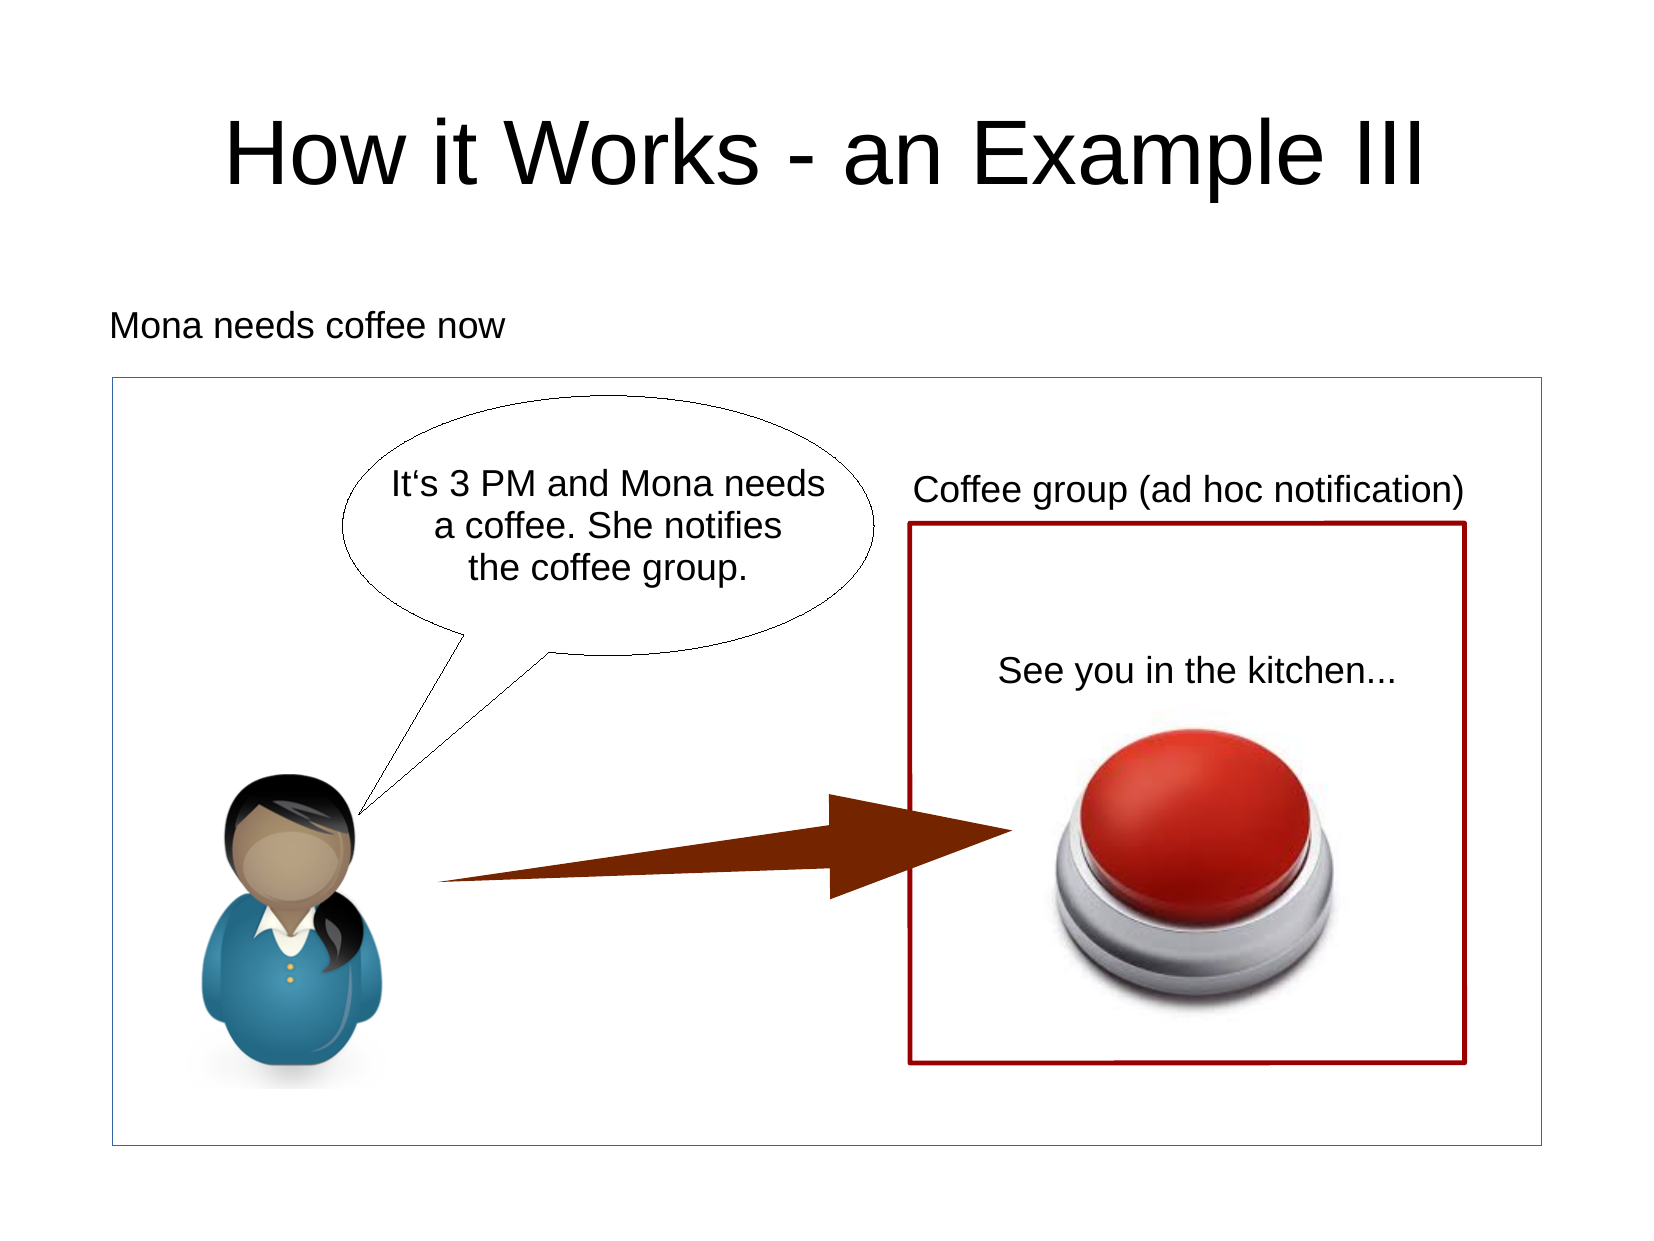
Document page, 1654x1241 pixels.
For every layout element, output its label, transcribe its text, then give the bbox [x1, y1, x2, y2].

text_box [112, 377, 1542, 1146]
text_box It‘s 3 PM and Mona needs a coffee. She notifies the coffee group. [342, 395, 875, 815]
title How it Works - an Example III [82, 49, 1571, 257]
text_box Mona needs coffee now [94, 297, 1548, 367]
text_box See you in the kitchen... [982, 641, 1413, 699]
picture [167, 755, 420, 1089]
picture [1027, 699, 1359, 1057]
picture [437, 777, 1014, 935]
text_box Coffee group (ad hoc notification) [897, 460, 1480, 518]
